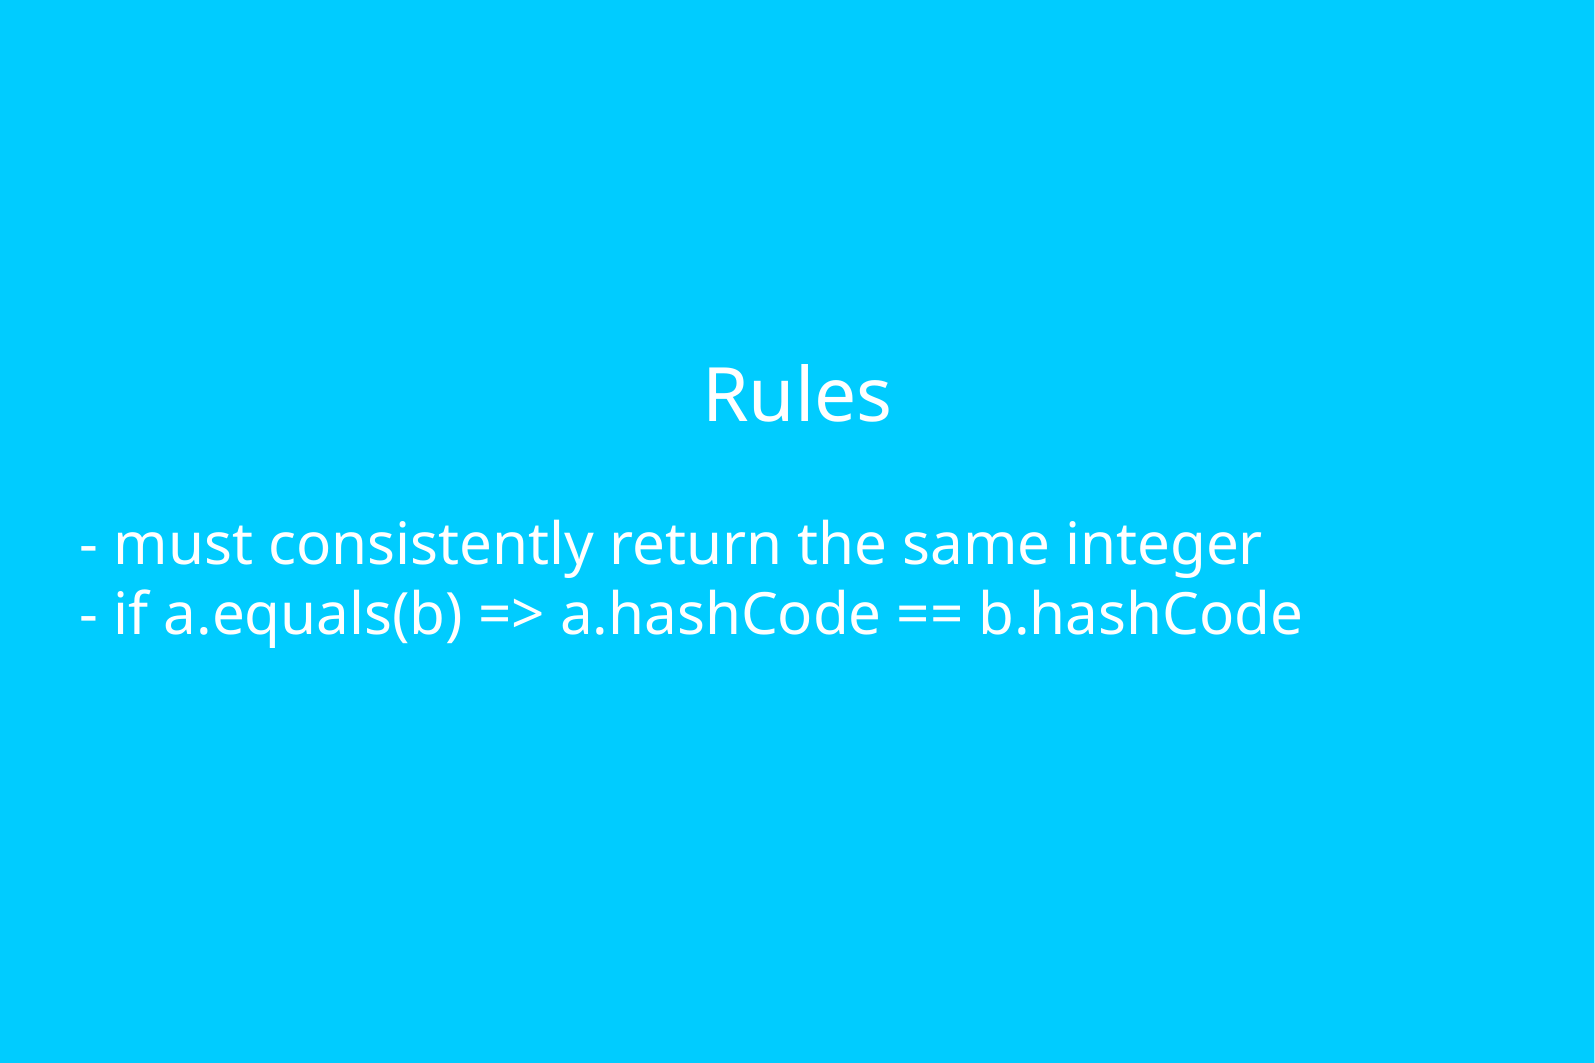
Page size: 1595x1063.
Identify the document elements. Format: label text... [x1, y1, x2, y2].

text_box Rules - must consistently return the same integer - if a.equals(b) => a.hashCode == b.hashCode [79, 42, 1515, 951]
